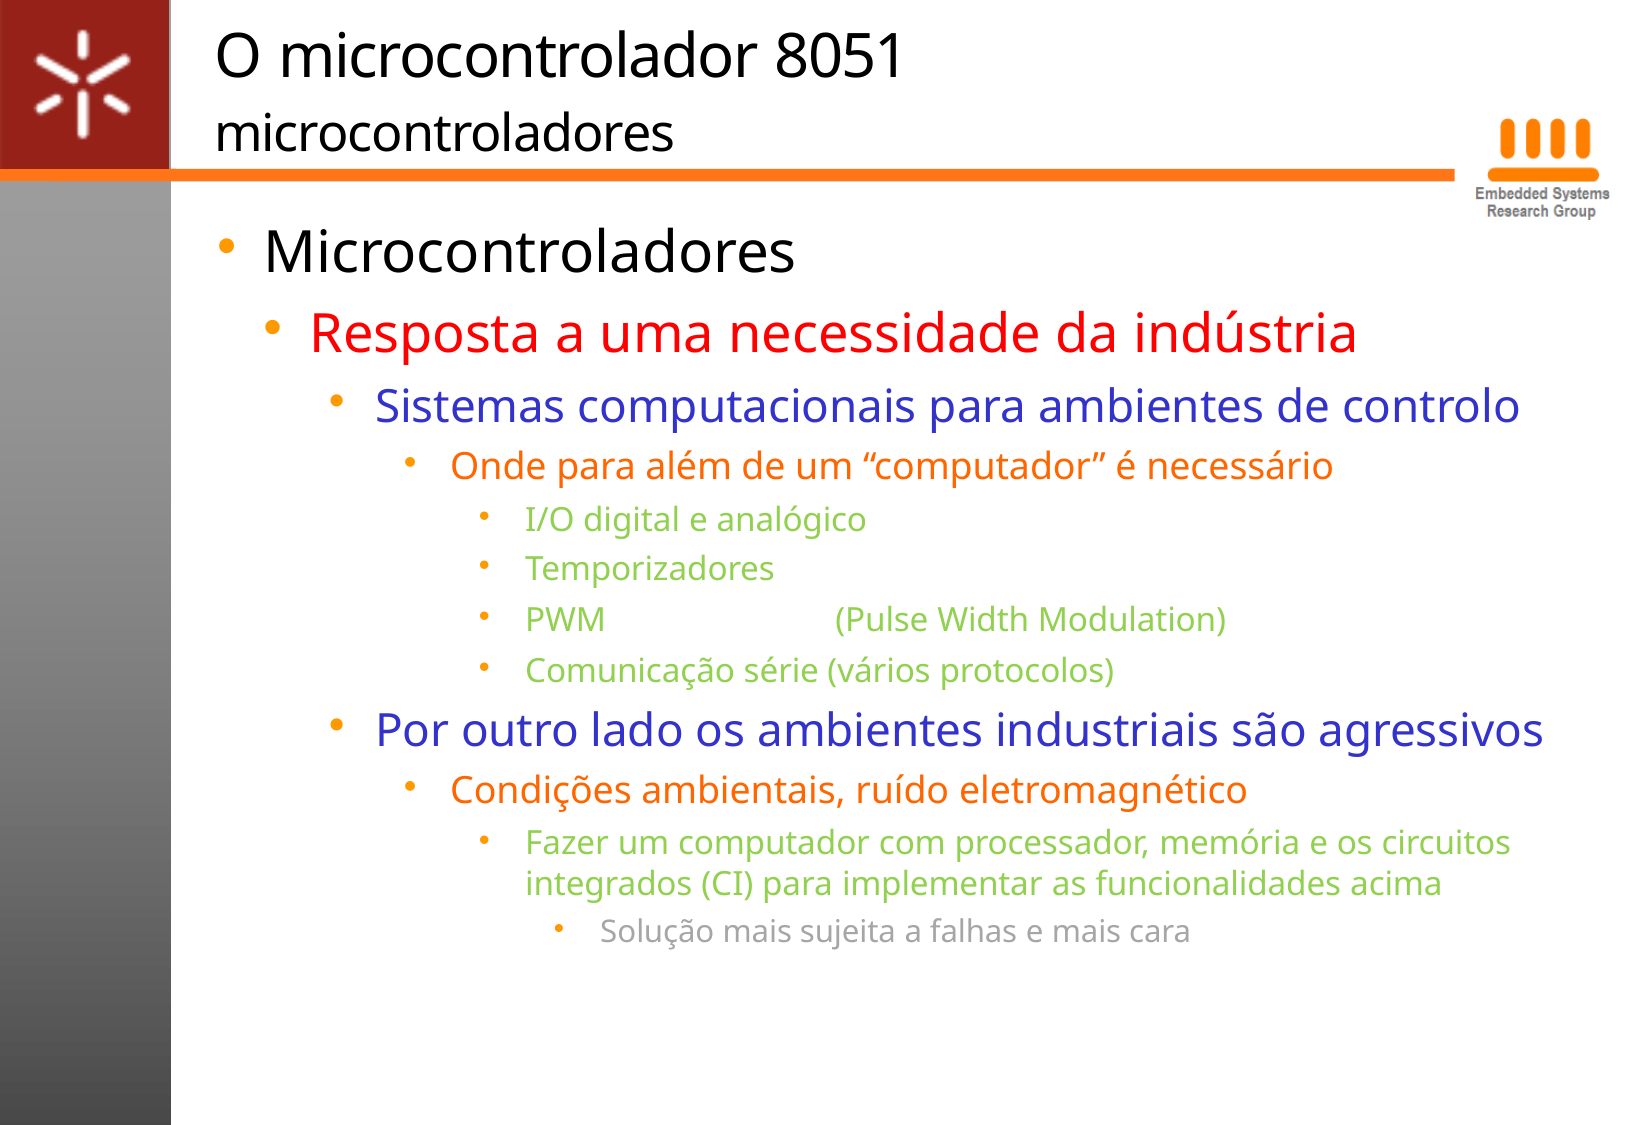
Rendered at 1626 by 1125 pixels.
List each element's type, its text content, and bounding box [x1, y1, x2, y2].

text_box Microcontroladores Resposta a uma necessidade da indústria Sistemas computacionais para ambientes de controlo Onde para além de um “computador” é necessário I/O digital e analógico Temporizadores PWM (Pulse Width Modulation) Comunicação série (vários protocolos) Por outro lado os ambientes industriais são agressivos Condições ambientais, ruído eletromagnético Fazer um computador com processador, memória e os circuitos integrados (CI) para implementar as funcionalidades acima Solução mais sujeita a falhas e mais cara [215, 196, 1578, 949]
picture [0, 0, 171, 169]
title O microcontrolador 8051 microcontroladores [212, 16, 1087, 234]
picture [0, 182, 171, 1125]
picture [1475, 118, 1610, 220]
